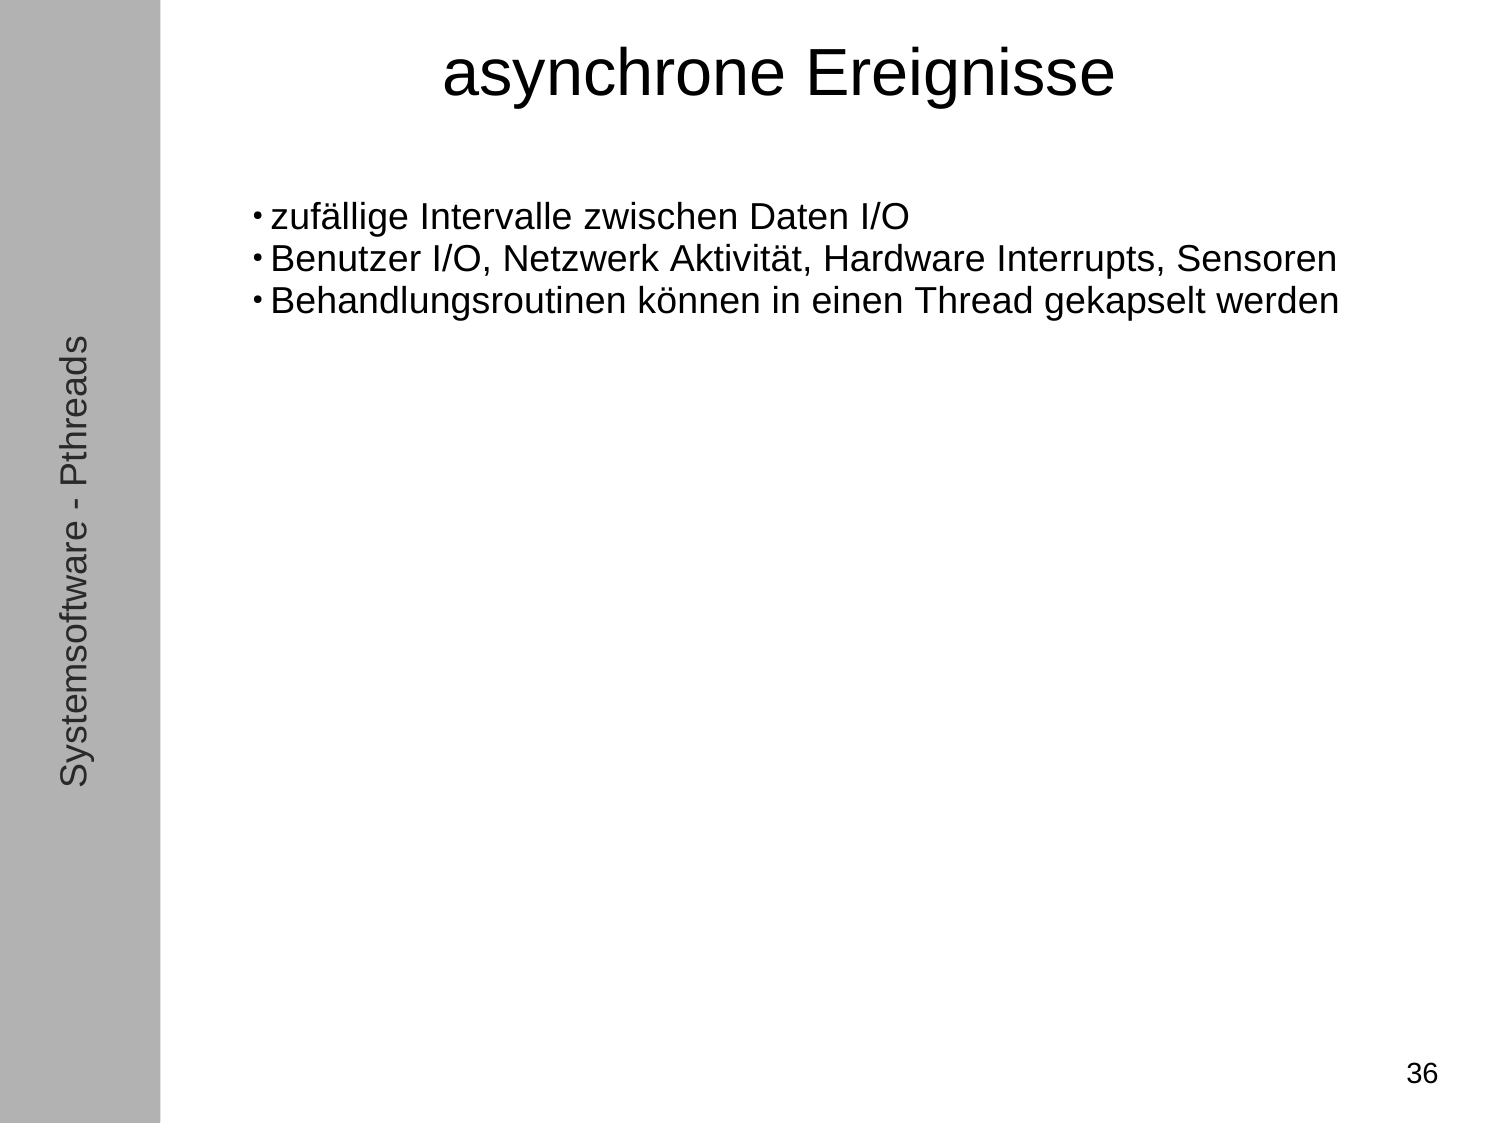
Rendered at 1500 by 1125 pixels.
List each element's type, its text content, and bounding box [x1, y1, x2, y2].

text_box Systemsoftware - Pthreads [47, 1, 121, 1124]
text_box [0, 0, 160, 1123]
text_box asynchrone Ereignisse [388, 27, 1171, 123]
text_box <number> [1406, 1057, 1500, 1106]
text_box zufällige Intervalle zwischen Daten I/O Benutzer I/O, Netzwerk Aktivität, Hardware Interrupts, Sensoren Behandlungsroutinen können in einen Thread gekapselt werden [237, 187, 1448, 918]
